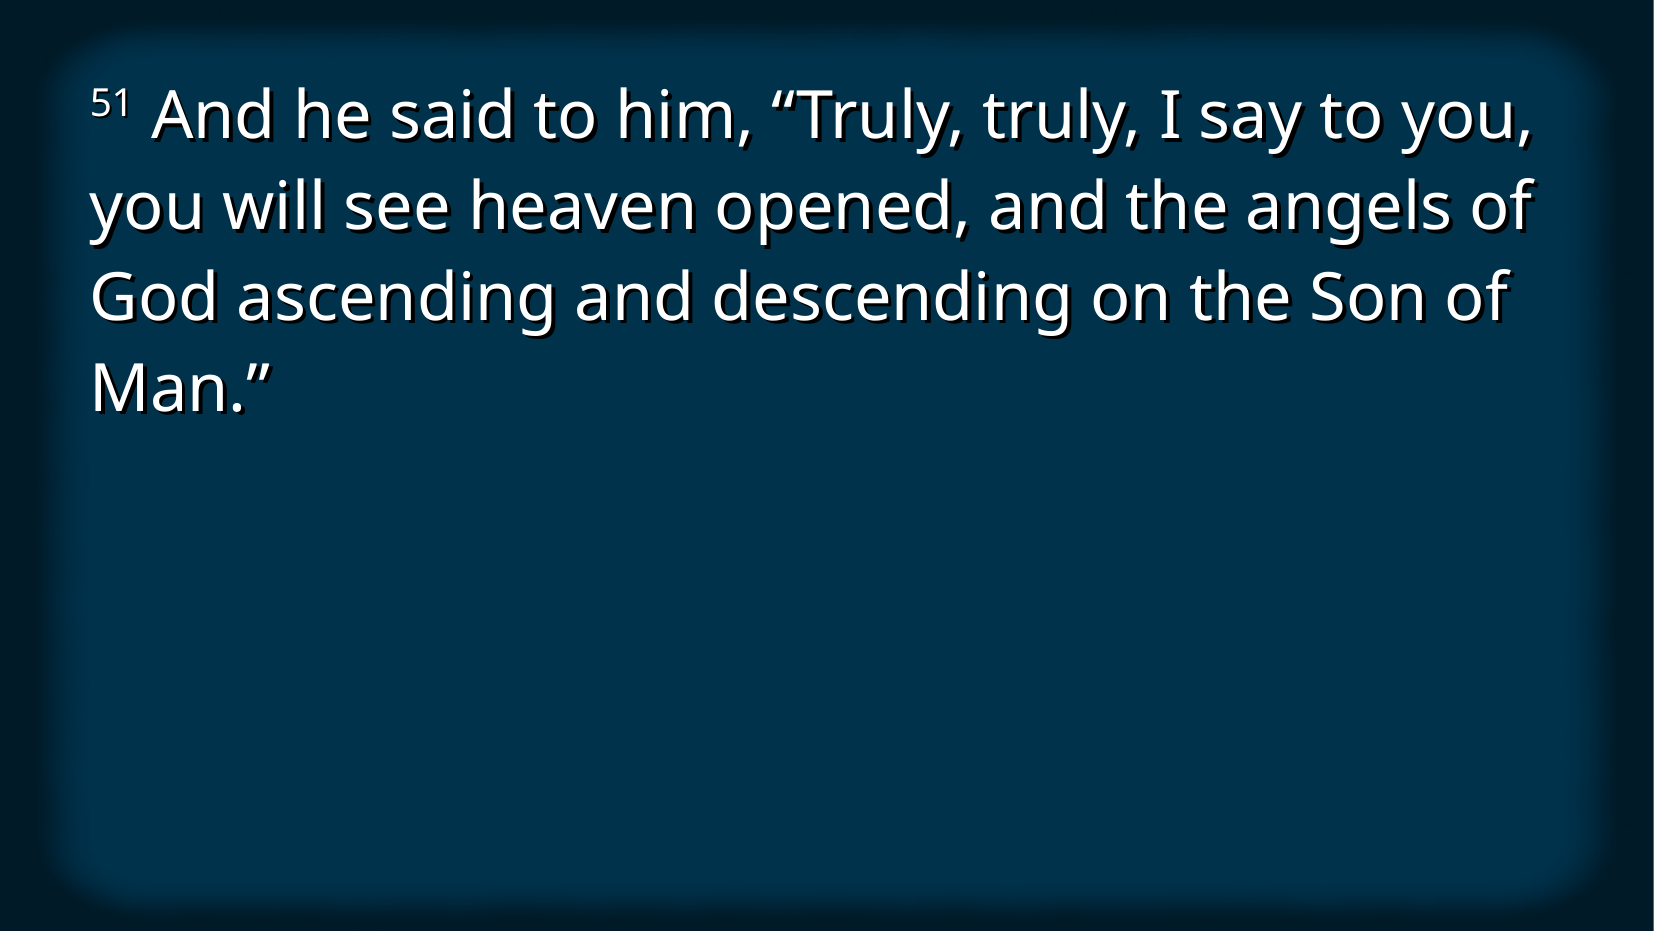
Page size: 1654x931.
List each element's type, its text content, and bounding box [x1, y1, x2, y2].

text_box 51 And he said to him, “Truly, truly, I say to you, you will see heaven opened, and the angels of God ascending and descending on the Son of Man.” [75, 60, 1576, 519]
picture [0, 0, 1654, 931]
